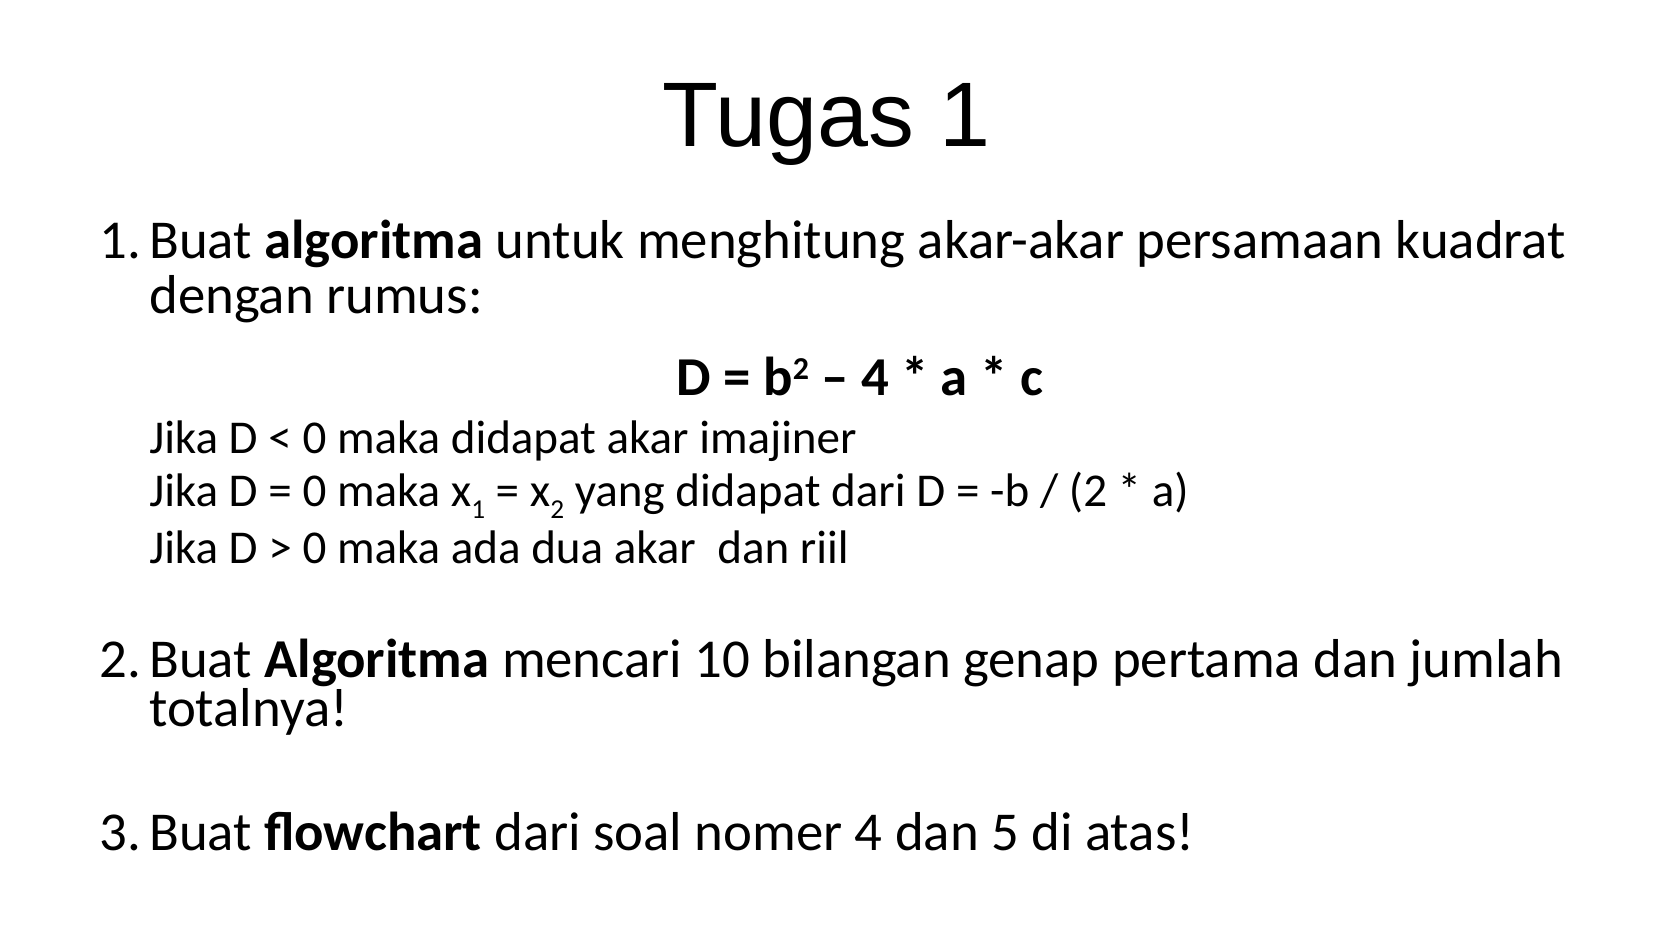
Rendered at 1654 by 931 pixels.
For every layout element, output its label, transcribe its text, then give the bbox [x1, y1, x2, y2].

title Tugas 1 [82, 37, 1571, 193]
list Buat algoritma untuk menghitung akar-akar persamaan kuadrat dengan rumus: D = b2 – 4 * a * c Jika D < 0 maka didapat akar imajiner Jika D = 0 maka x1 = x2 yang didapat dari D = -b / (2 * a) Jika D > 0 maka ada dua akar dan riil Buat Algoritma mencari 10 bilangan genap pertama dan jumlah totalnya! Buat flowchart dari soal nomer 4 dan 5 di atas! [82, 217, 1571, 863]
